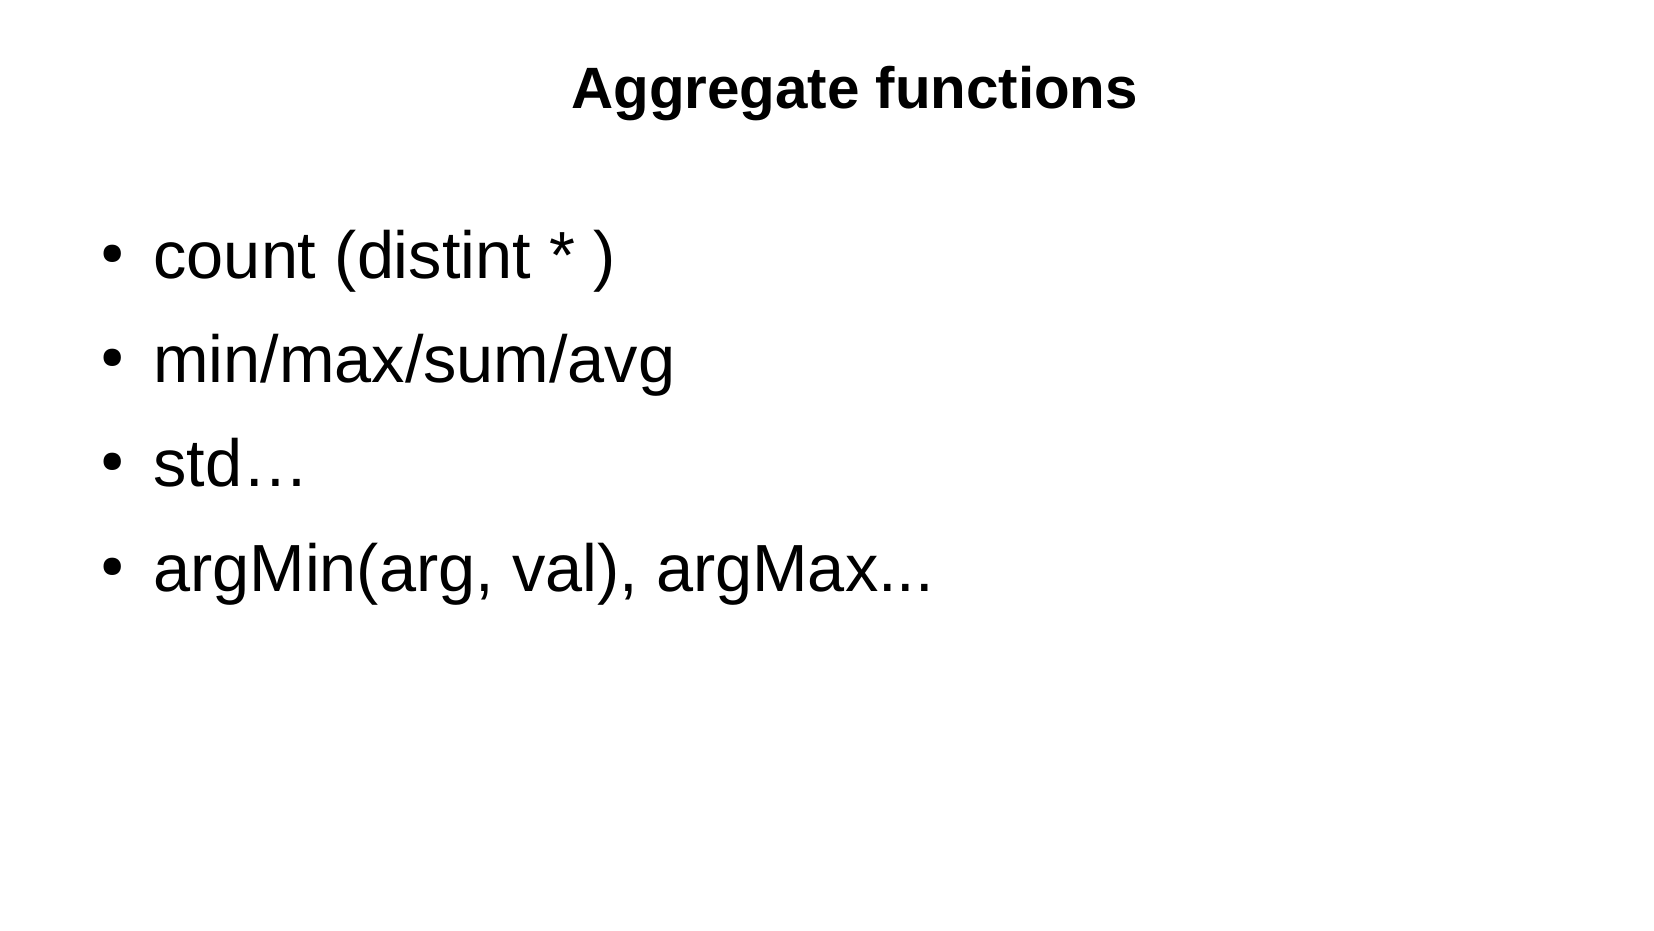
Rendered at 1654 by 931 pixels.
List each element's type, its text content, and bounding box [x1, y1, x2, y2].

text_box Aggregate functions [556, 48, 1154, 129]
list count (distint * ) min/max/sum/avg std… argMin(arg, val), argMax... [82, 217, 1571, 758]
